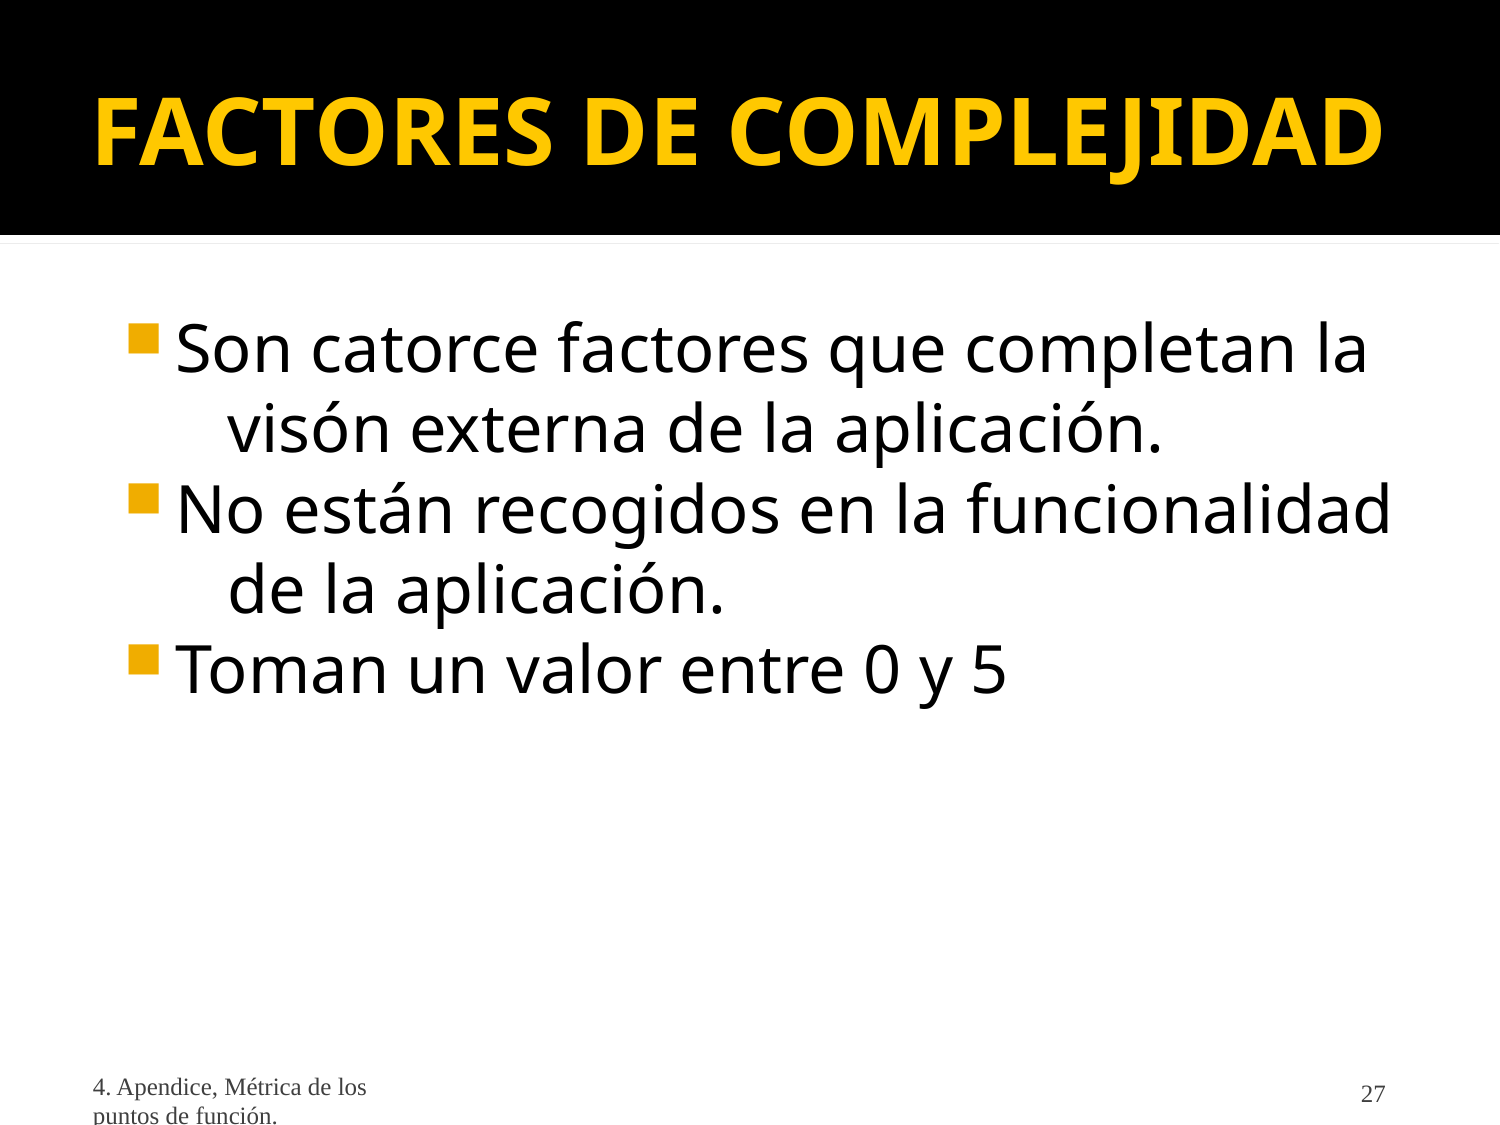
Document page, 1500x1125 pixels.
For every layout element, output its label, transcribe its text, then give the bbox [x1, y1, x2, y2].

text_box [1345, 1062, 1467, 1108]
text_box 4. Apendice, Métrica de los puntos de función. [75, 1062, 426, 1108]
list Son catorce factores que completan la visón externa de la aplicación. No están recogidos en la funcionalidad de la aplicación. Toman un valor entre 0 y 5 [75, 291, 1426, 1051]
title FACTORES DE COMPLEJIDAD [75, 25, 1426, 232]
